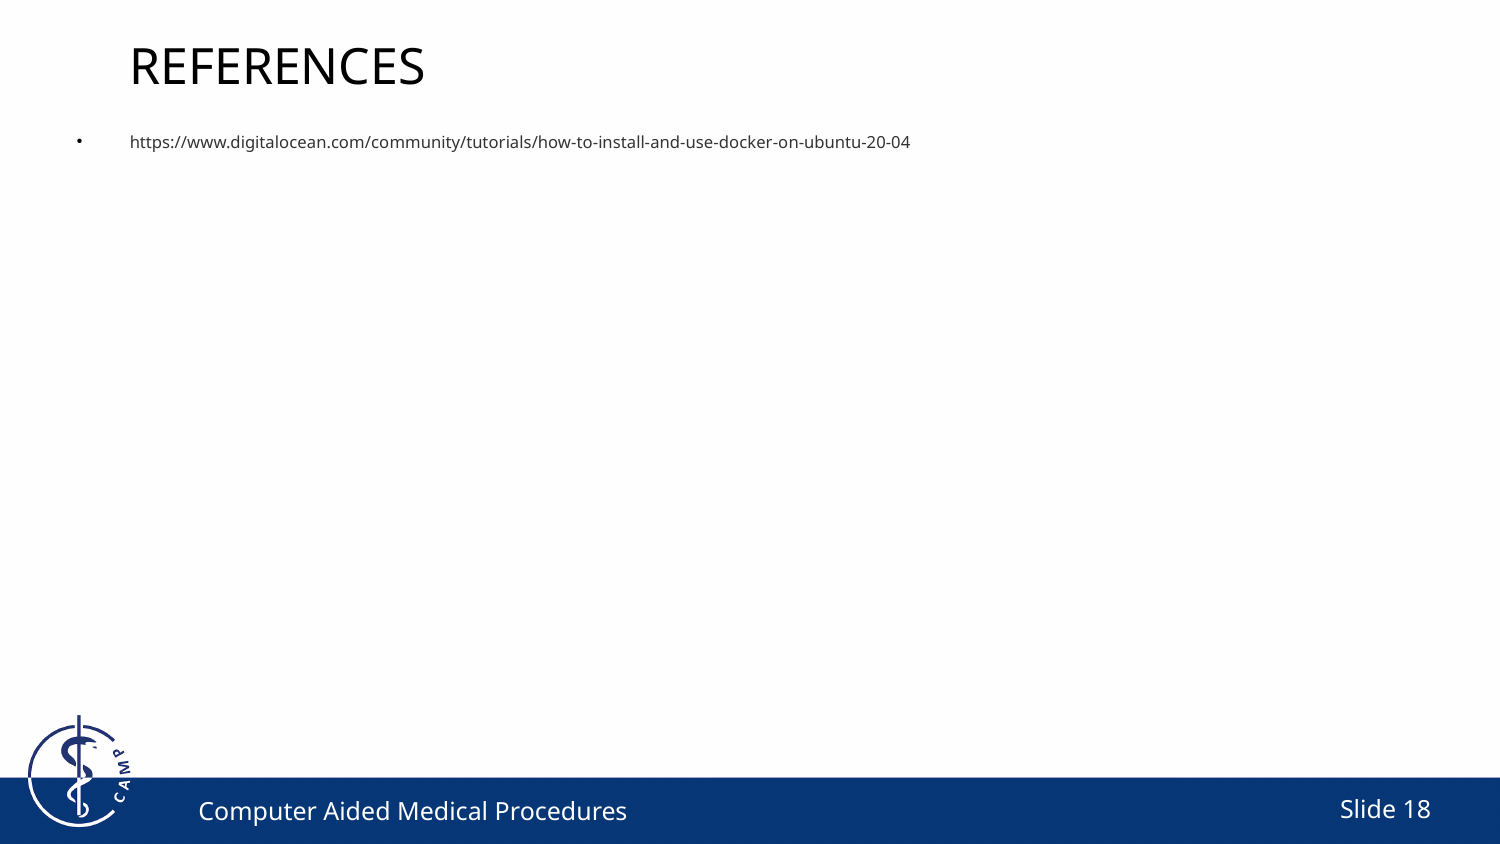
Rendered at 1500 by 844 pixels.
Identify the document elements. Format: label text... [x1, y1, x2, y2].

text_box Computer Aided Medical Procedures [183, 778, 800, 844]
list https://www.digitalocean.com/community/tutorials/how-to-install-and-use-docker-on-ubuntu-20-04 [58, 131, 1441, 760]
title REFERENCES [58, 28, 1438, 104]
picture [0, 0, 1500, 844]
text_box Slide <number> [1325, 778, 1500, 844]
